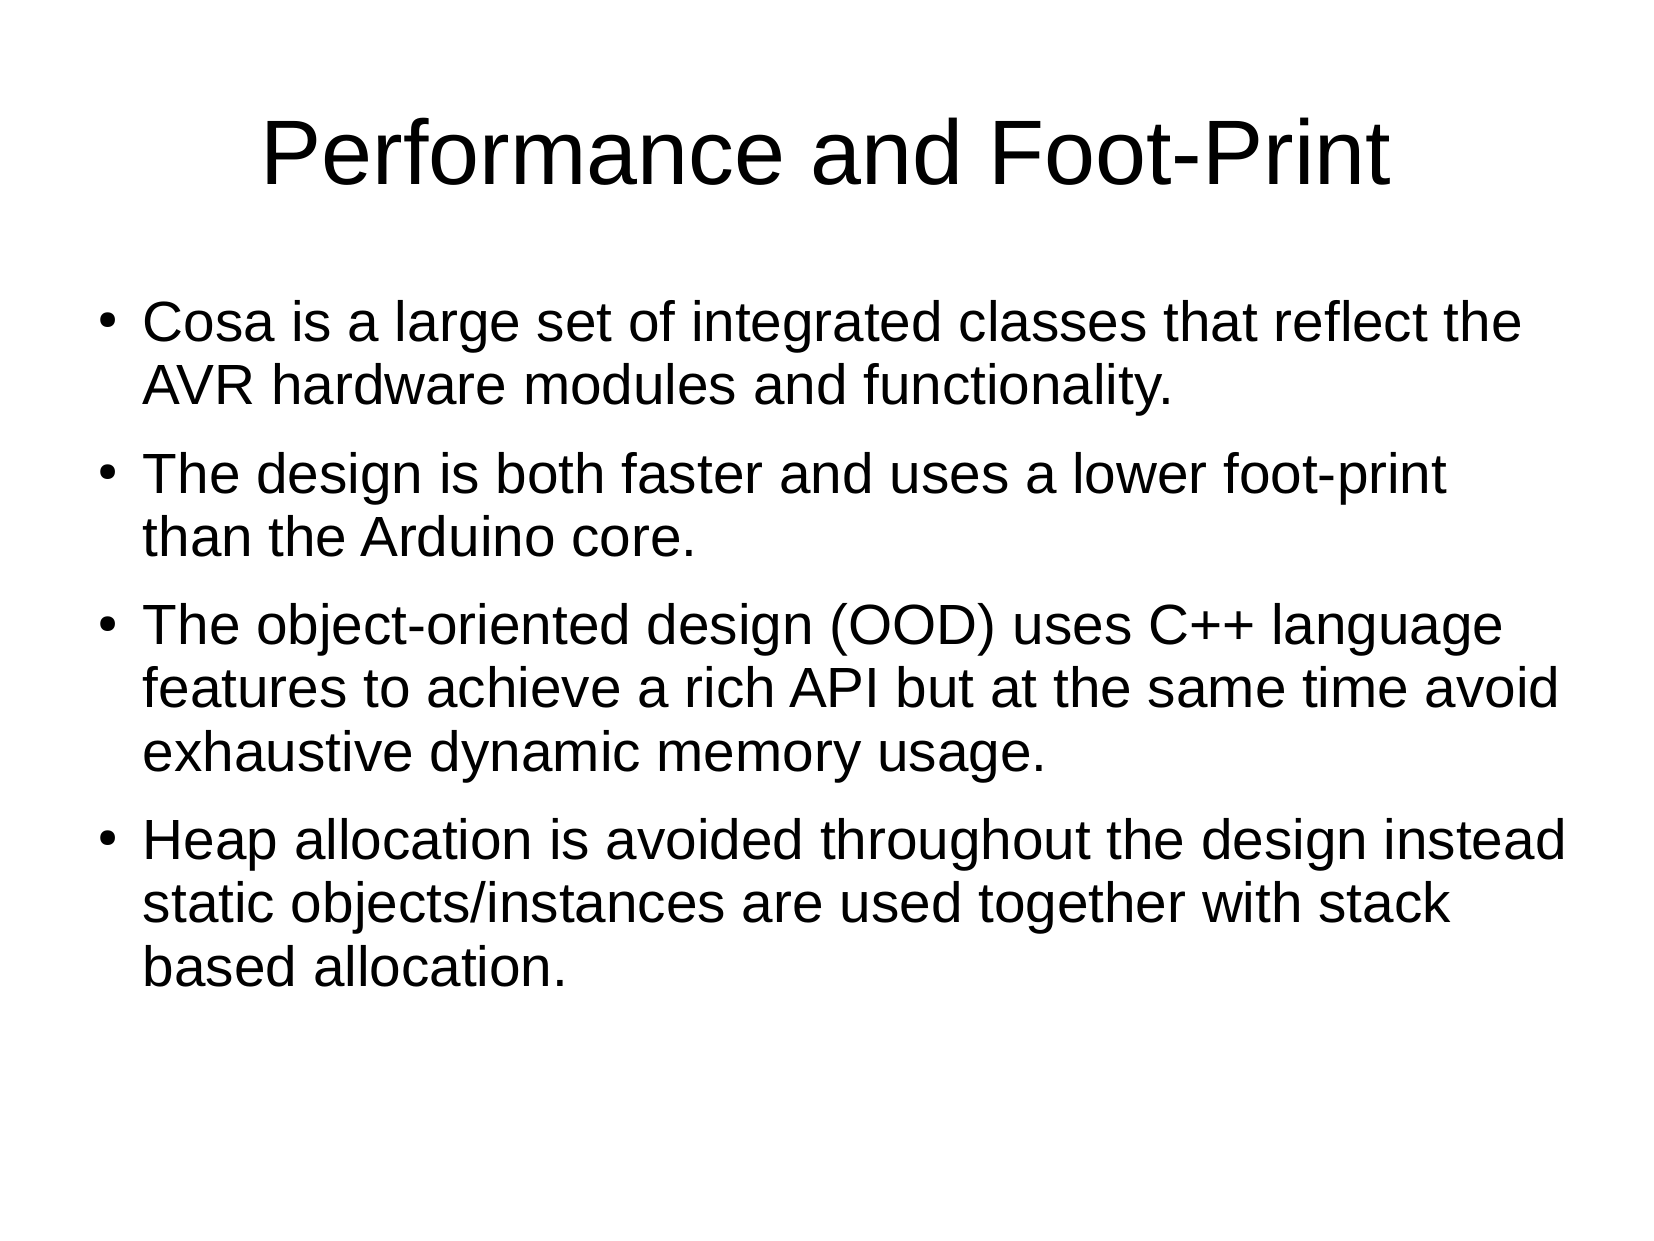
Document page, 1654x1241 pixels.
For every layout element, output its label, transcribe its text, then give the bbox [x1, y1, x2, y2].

title Performance and Foot-Print [82, 49, 1571, 257]
list Cosa is a large set of integrated classes that reflect the AVR hardware modules and functionality. The design is both faster and uses a lower foot-print than the Arduino core. The object-oriented design (OOD) uses C++ language features to achieve a rich API but at the same time avoid exhaustive dynamic memory usage. Heap allocation is avoided throughout the design instead static objects/instances are used together with stack based allocation. [82, 290, 1571, 1010]
